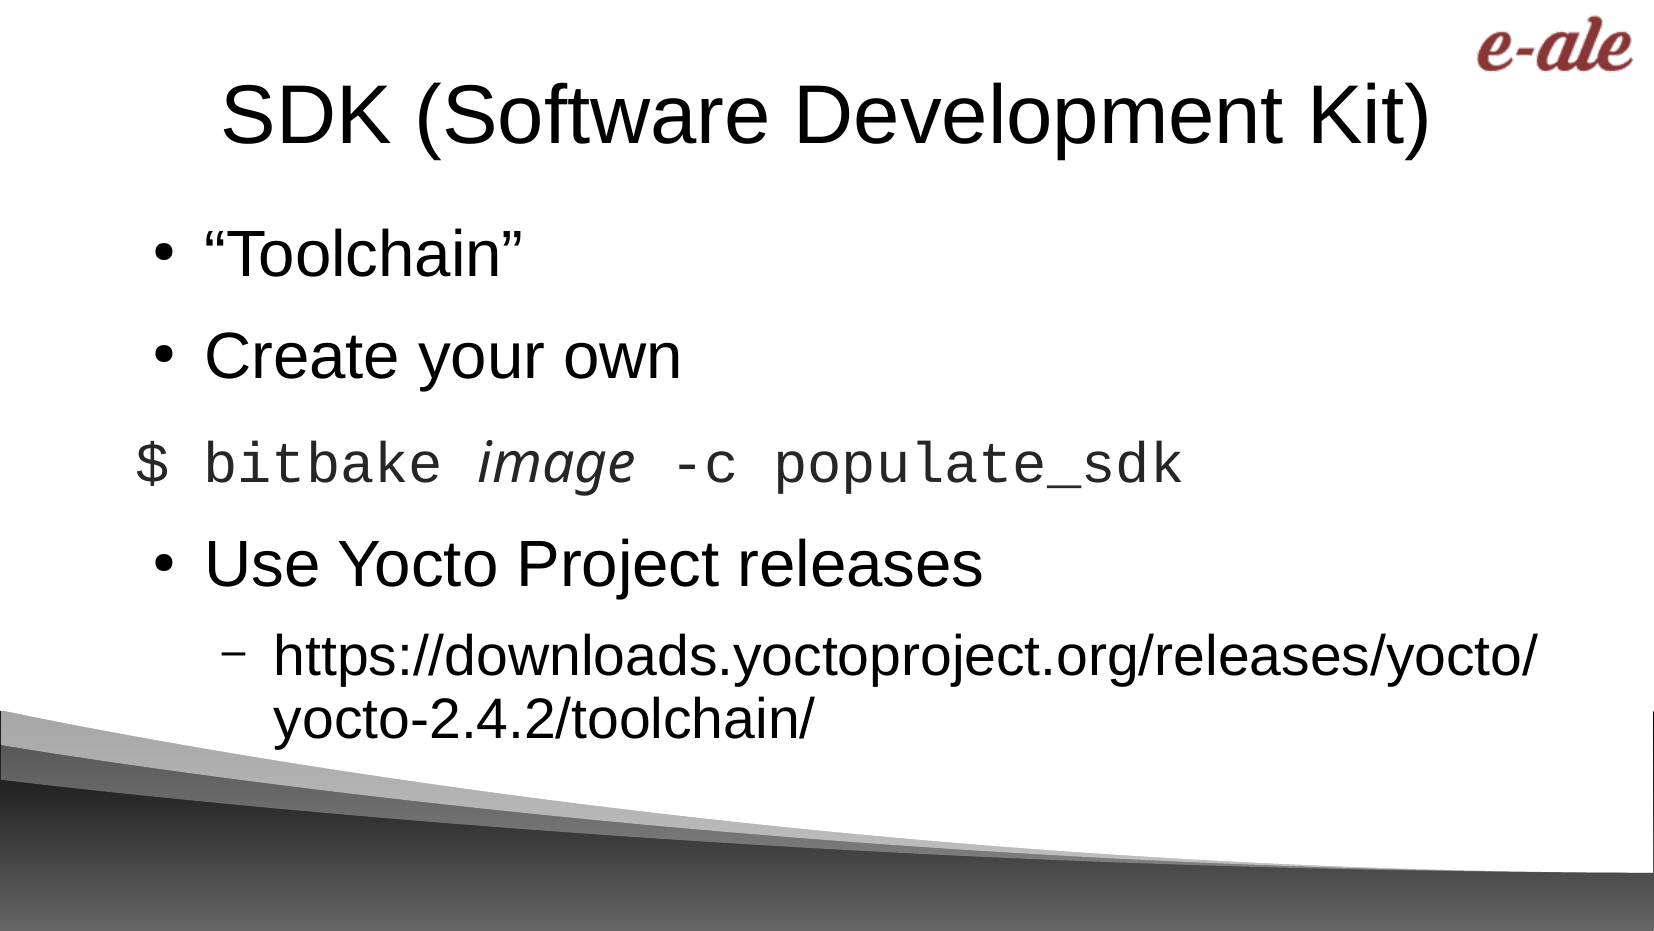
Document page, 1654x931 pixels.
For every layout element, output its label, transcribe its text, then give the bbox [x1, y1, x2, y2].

list “Toolchain” Create your own $ bitbake image -c populate_sdk Use Yocto Project releases https://downloads.yoctoproject.org/releases/yocto/yocto-2.4.2/toolchain/ [135, 217, 1624, 757]
picture [1475, 15, 1636, 74]
title SDK (Software Development Kit) [82, 37, 1571, 193]
